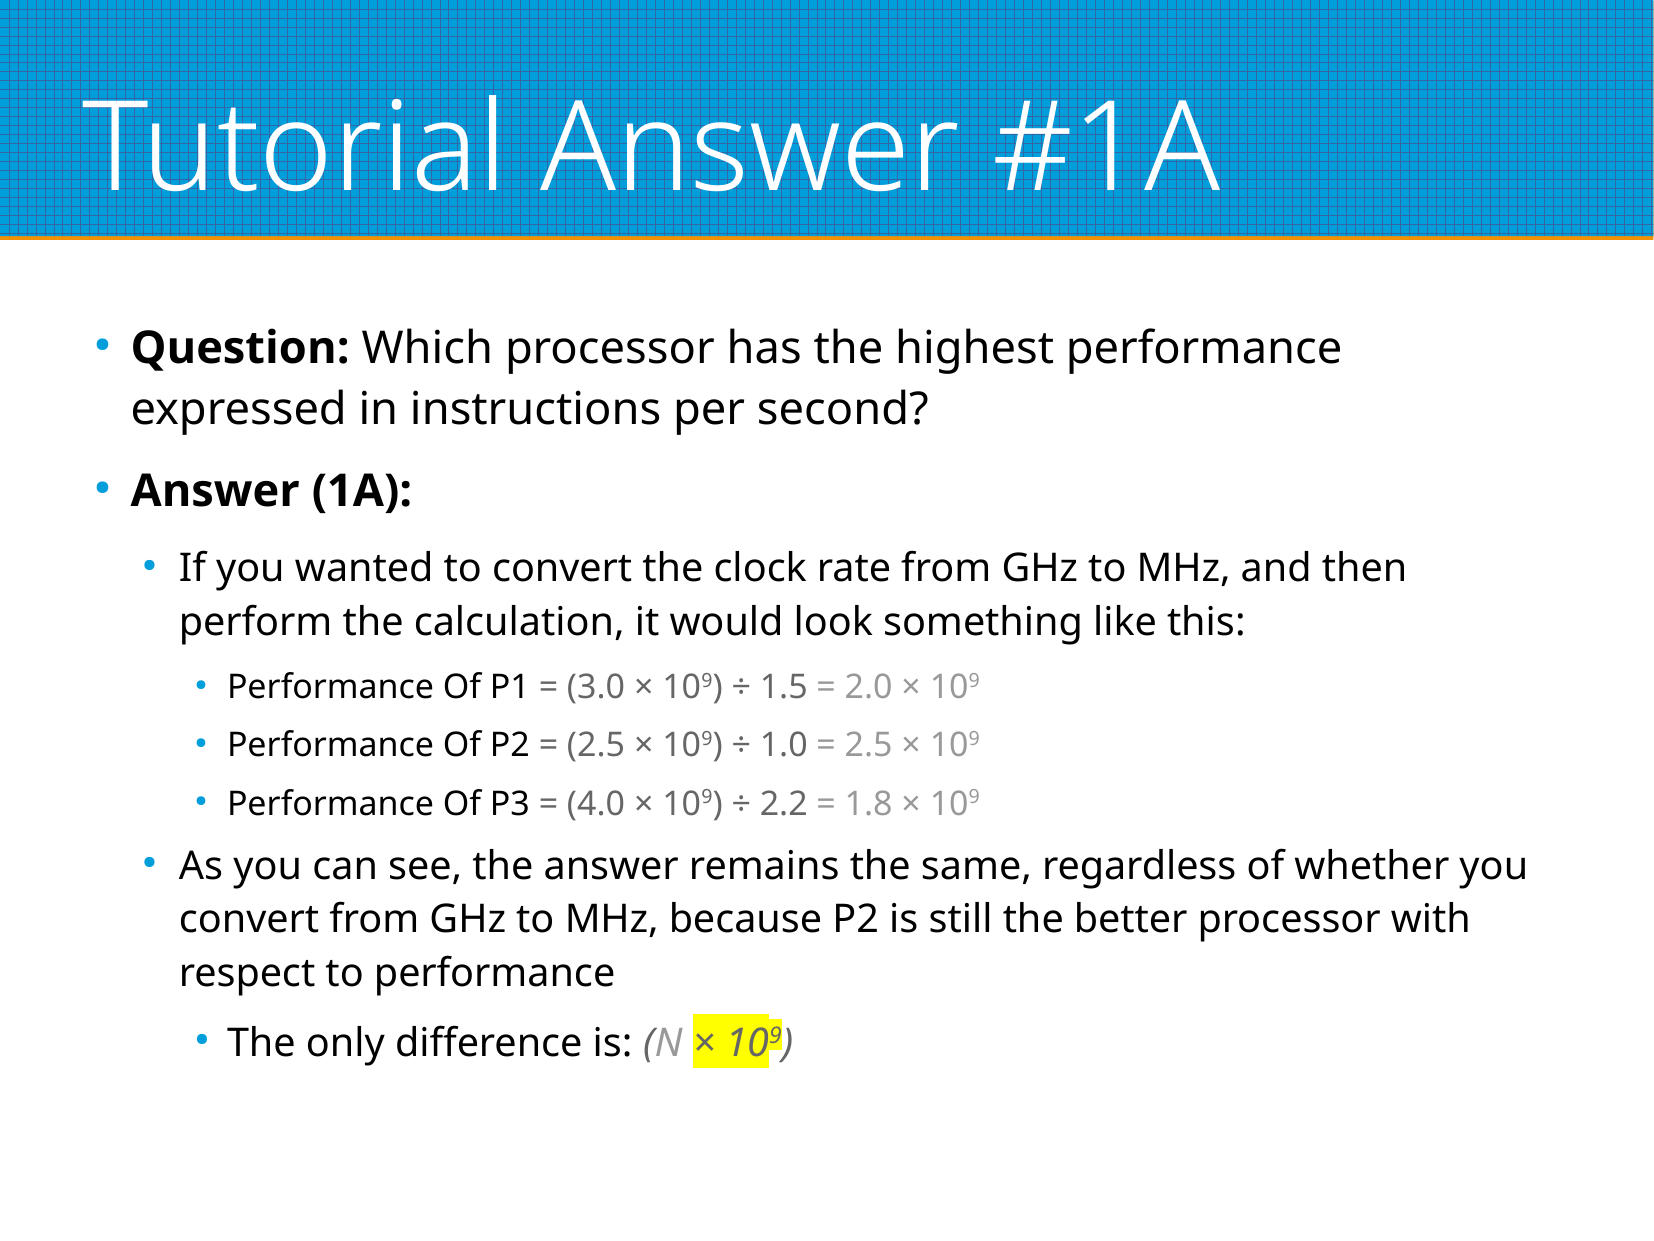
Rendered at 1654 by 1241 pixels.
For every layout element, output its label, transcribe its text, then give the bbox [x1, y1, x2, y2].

list Question: Which processor has the highest performance expressed in instructions per second? Answer (1A): If you wanted to convert the clock rate from GHz to MHz, and then perform the calculation, it would look something like this: Performance Of P1 = (3.0 × 109) ÷ 1.5 = 2.0 × 109 Performance Of P2 = (2.5 × 109) ÷ 1.0 = 2.5 × 109 Performance Of P3 = (4.0 × 109) ÷ 2.2 = 1.8 × 109 As you can see, the answer remains the same, regardless of whether you convert from GHz to MHz, because P2 is still the better processor with respect to performance The only difference is: (N × 109) [82, 314, 1563, 1081]
title Tutorial Answer #1A [82, 19, 1571, 227]
